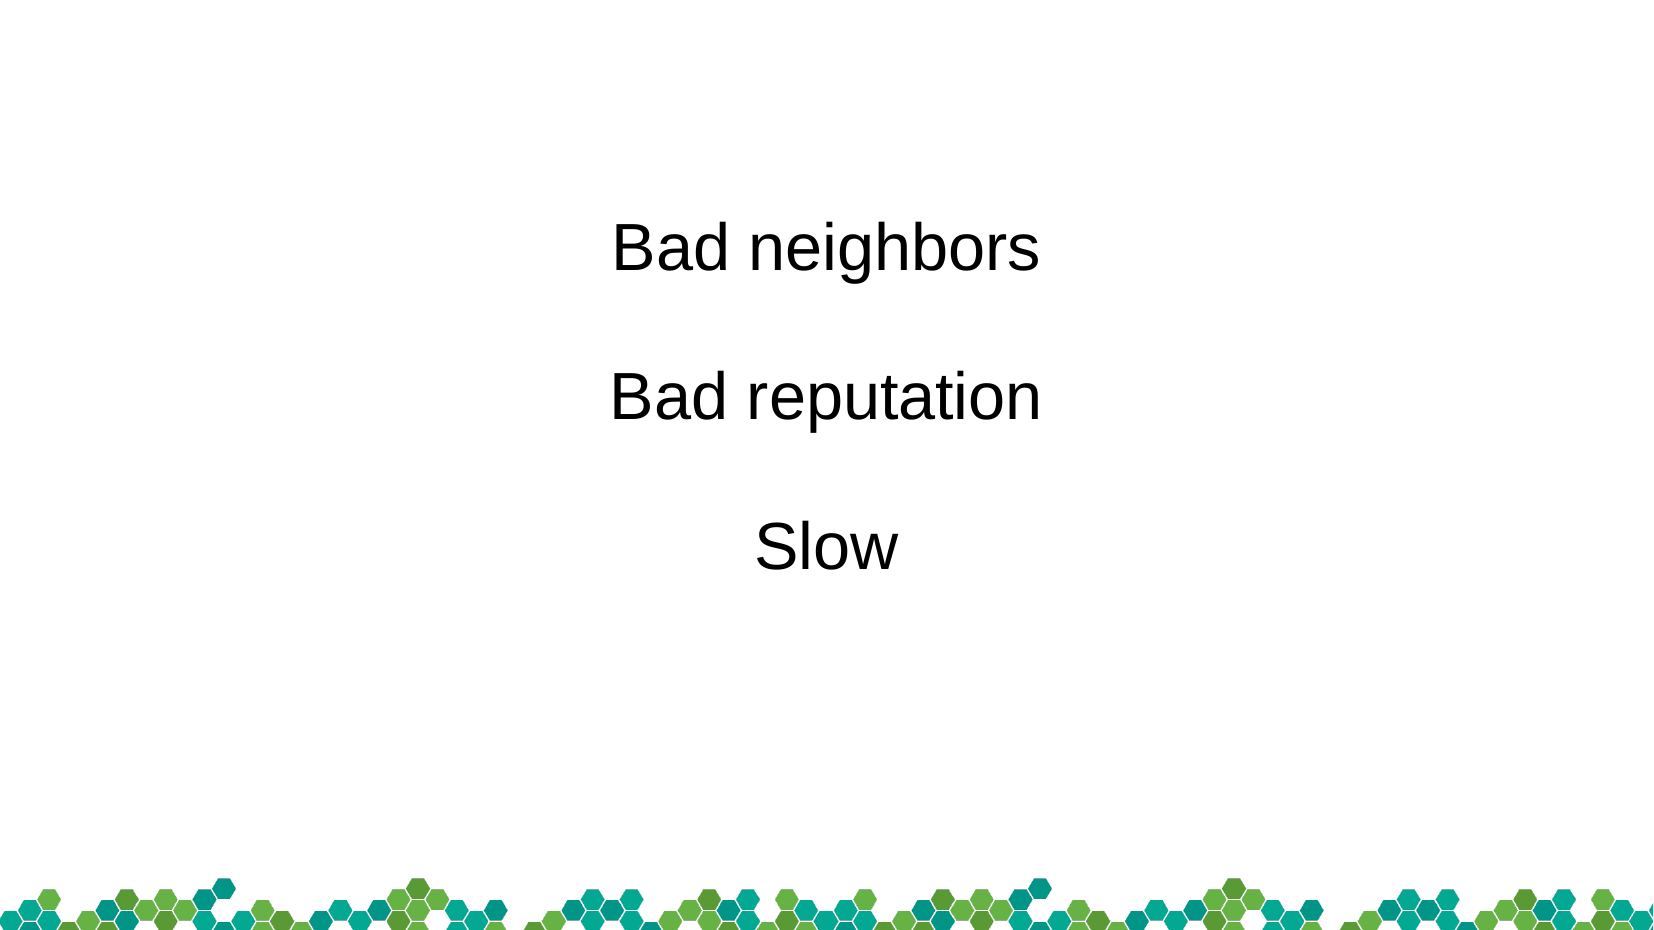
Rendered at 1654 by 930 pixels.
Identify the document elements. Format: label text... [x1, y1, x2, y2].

picture [0, 870, 1654, 930]
subtitle Bad neighbors Bad reputation Slow [82, 37, 1571, 757]
